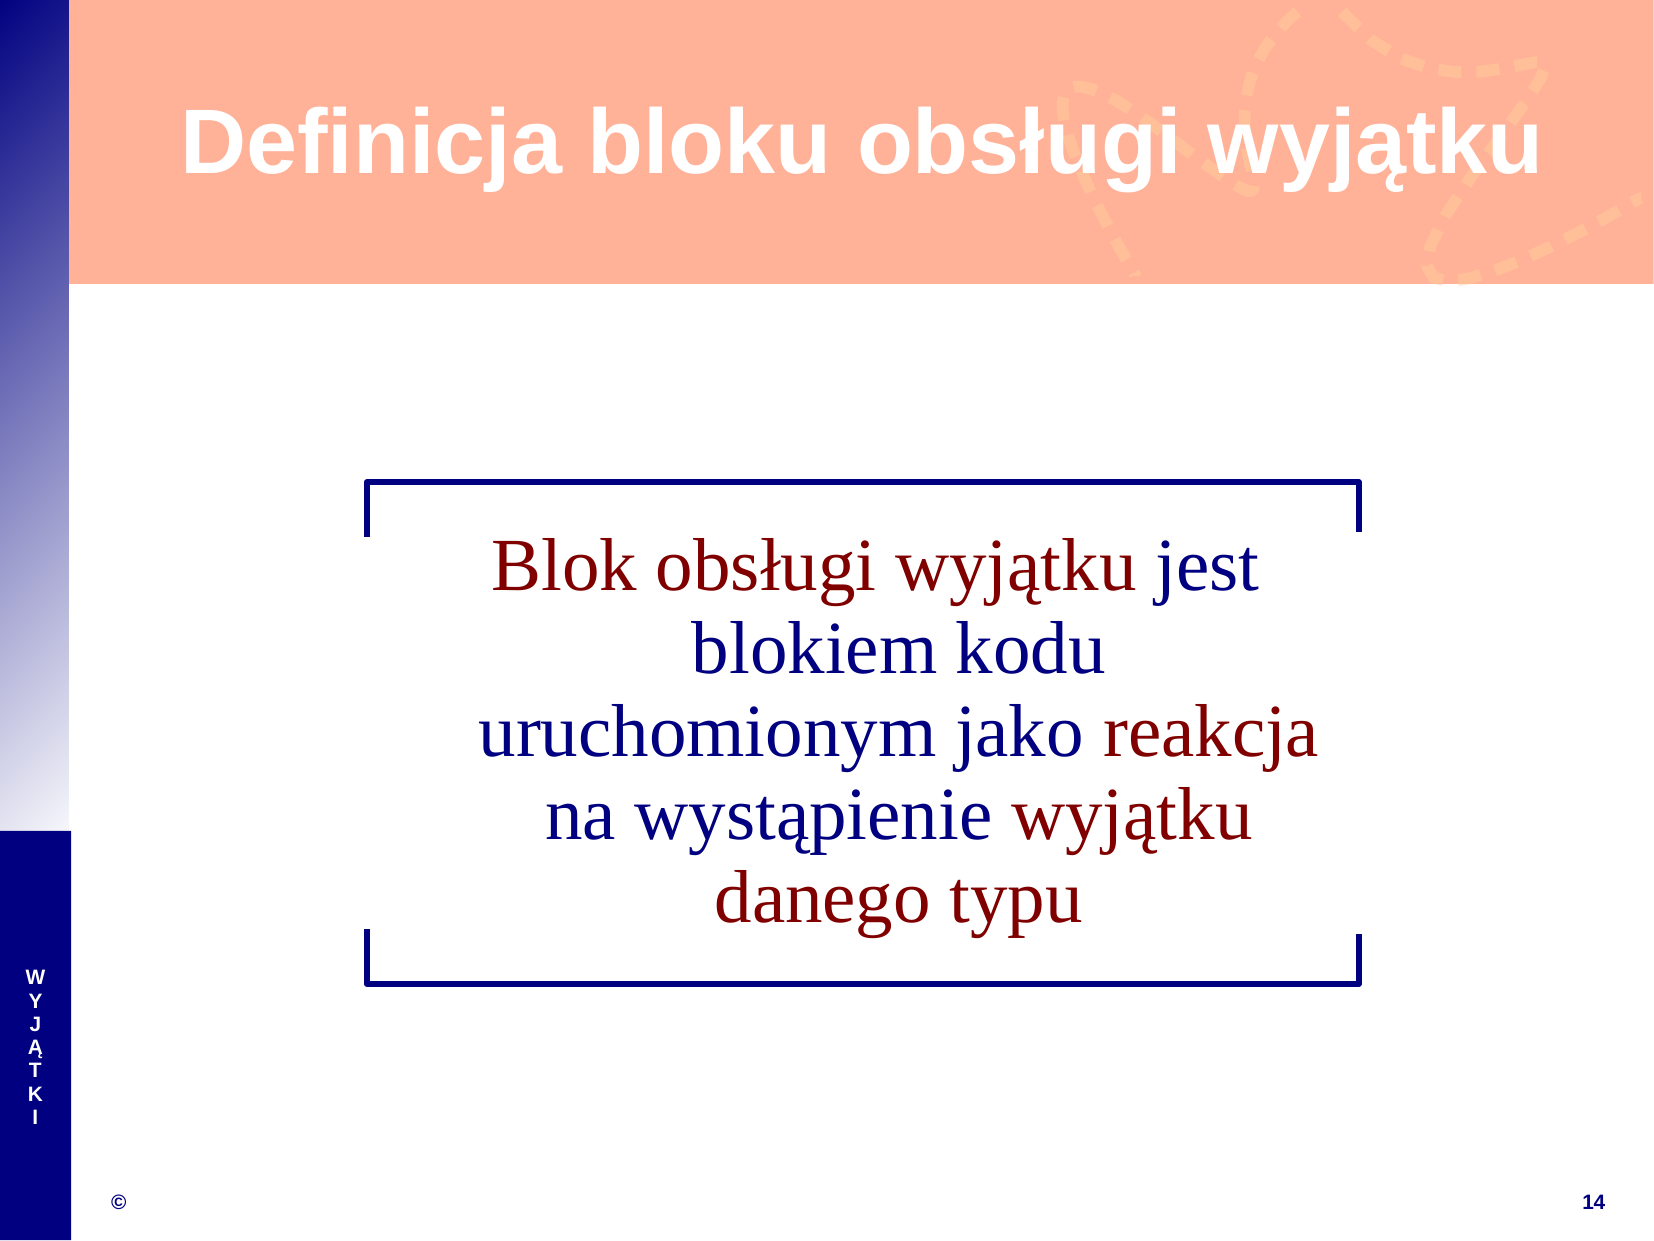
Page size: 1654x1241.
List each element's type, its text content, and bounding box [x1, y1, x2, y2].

title Definicja bloku obsługi wyjątku [72, 37, 1654, 246]
text_box Blok obsługi wyjątku jest blokiem kodu uruchomionym jako reakcja na wystąpienie wyjątku danego typu [384, 445, 1342, 1017]
text_box W Y J Ą T K I [0, 830, 71, 1241]
